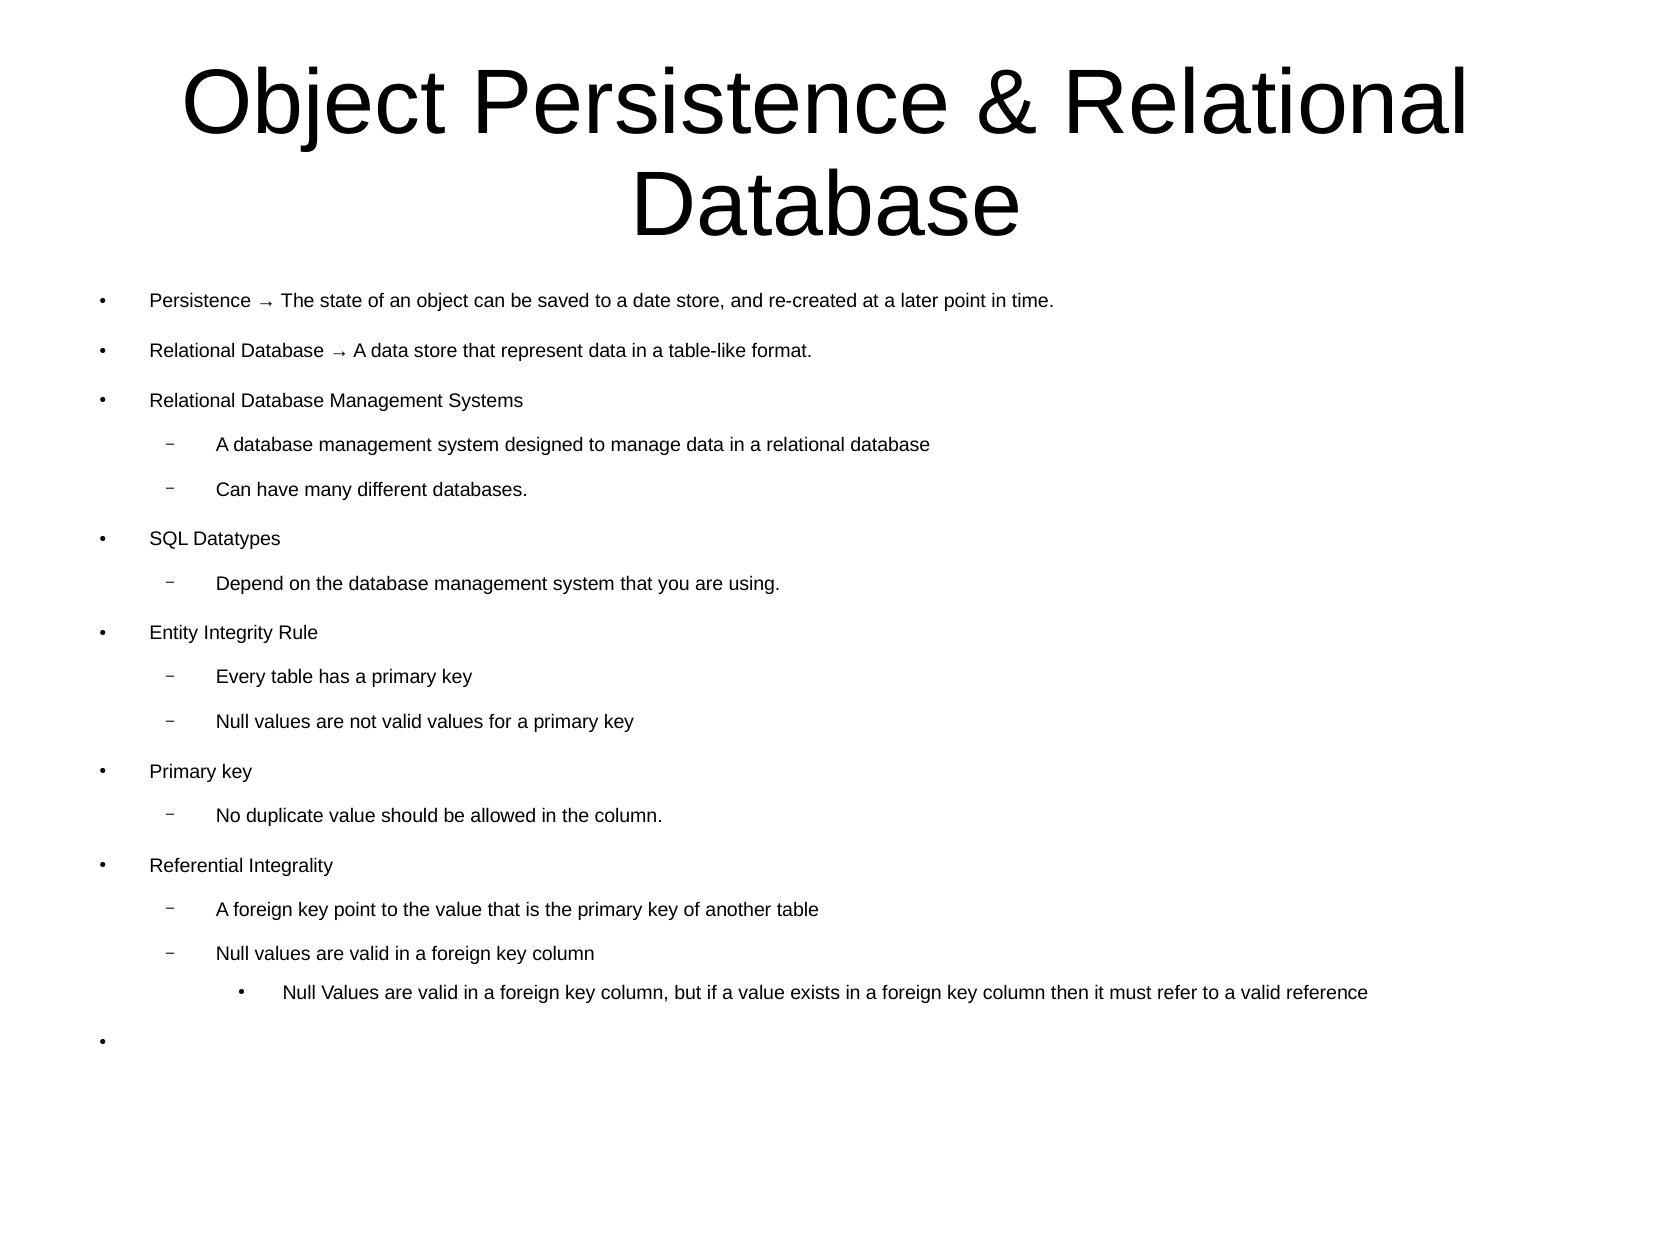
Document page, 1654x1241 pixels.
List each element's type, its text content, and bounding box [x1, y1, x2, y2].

title Object Persistence & Relational Database [82, 49, 1571, 257]
list Persistence → The state of an object can be saved to a date store, and re-created at a later point in time. Relational Database → A data store that represent data in a table-like format. Relational Database Management Systems A database management system designed to manage data in a relational database Can have many different databases. SQL Datatypes Depend on the database management system that you are using. Entity Integrity Rule Every table has a primary key Null values are not valid values for a primary key Primary key No duplicate value should be allowed in the column. Referential Integrality A foreign key point to the value that is the primary key of another table Null values are valid in a foreign key column Null Values are valid in a foreign key column, but if a value exists in a foreign key column then it must refer to a valid reference [82, 290, 1571, 1010]
